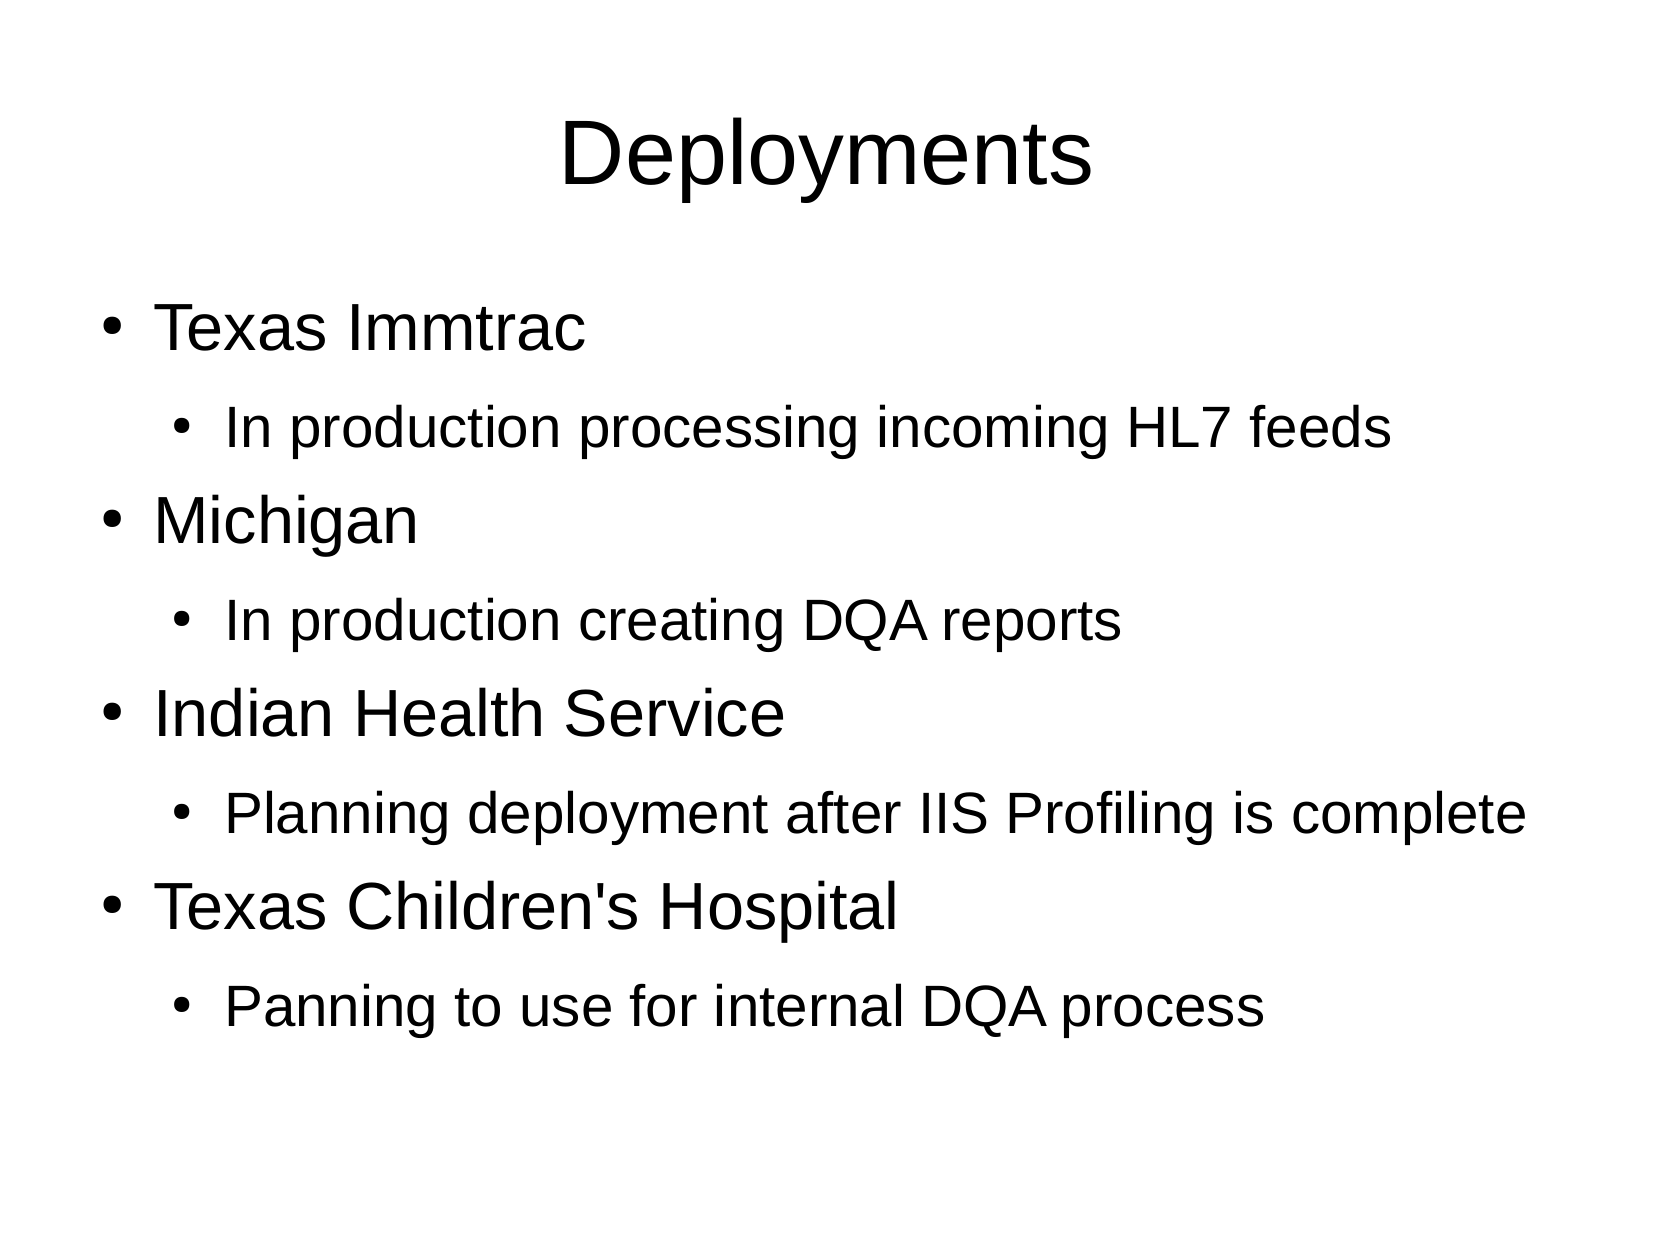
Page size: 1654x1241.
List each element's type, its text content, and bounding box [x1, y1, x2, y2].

title Deployments [82, 49, 1571, 257]
list Texas Immtrac In production processing incoming HL7 feeds Michigan In production creating DQA reports Indian Health Service Planning deployment after IIS Profiling is complete Texas Children's Hospital Panning to use for internal DQA process [82, 290, 1571, 1109]
